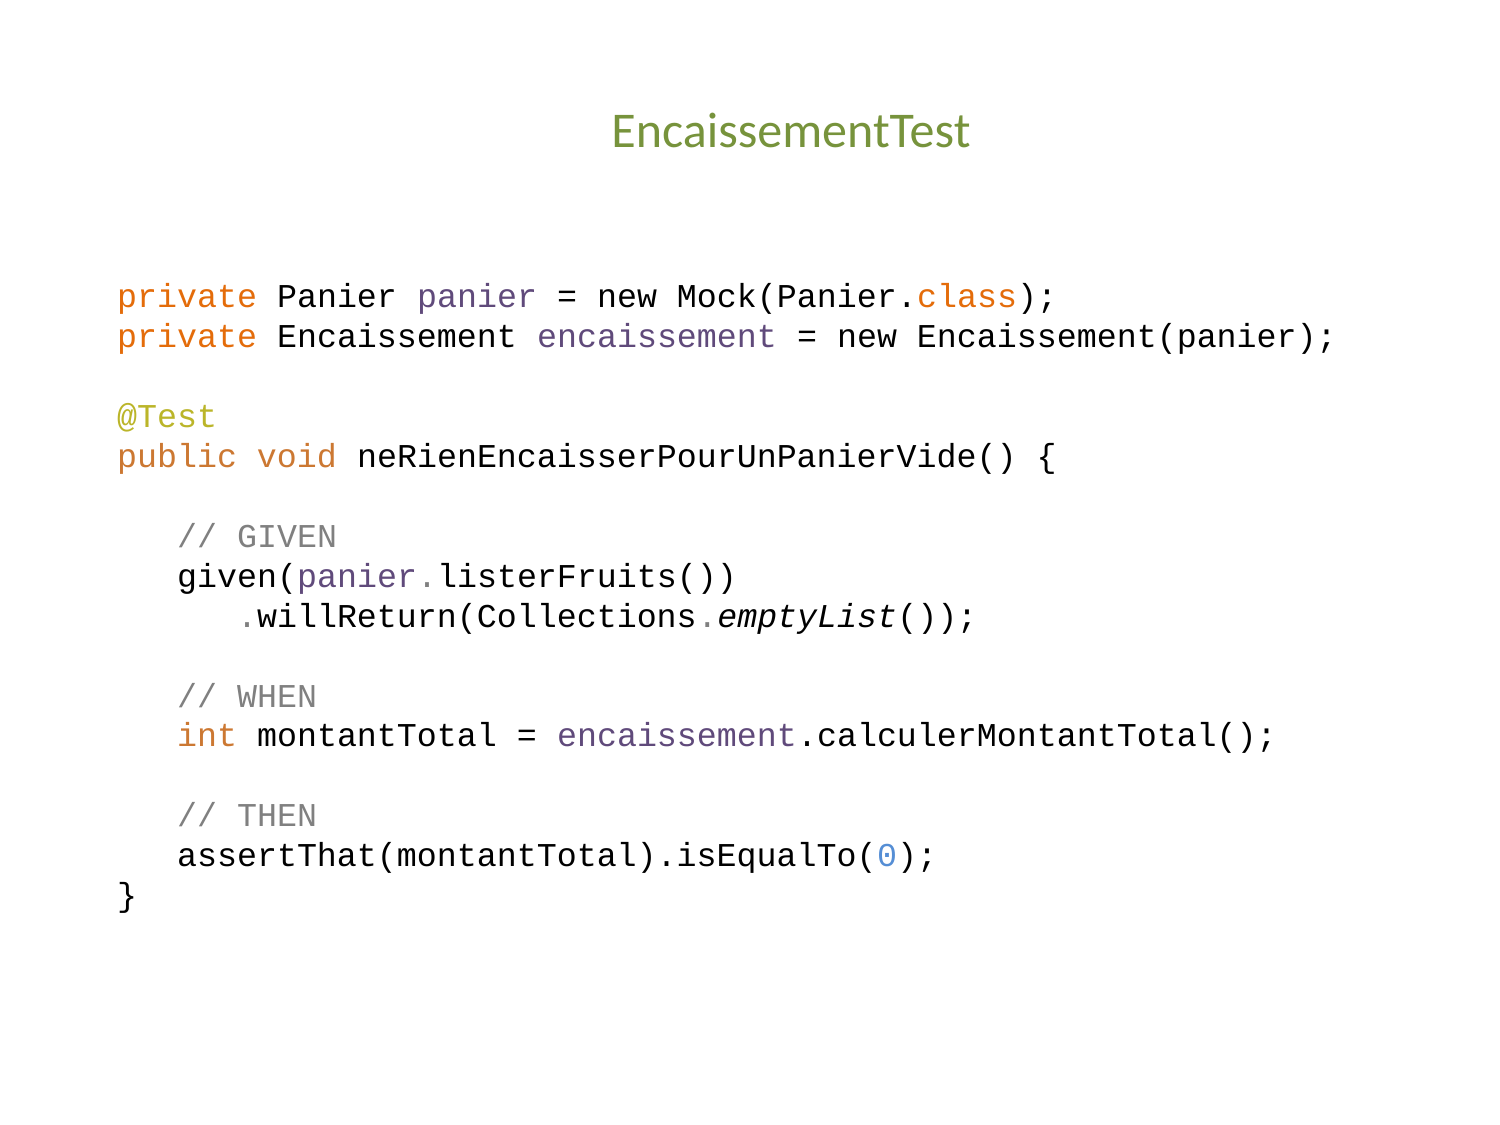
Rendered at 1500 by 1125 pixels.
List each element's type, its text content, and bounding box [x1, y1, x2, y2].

text_box EncaissementTest [596, 89, 986, 165]
text_box private Panier panier = new Mock(Panier.class); private Encaissement encaissement = new Encaissement(panier); @Test public void neRienEncaisserPourUnPanierVide() { // GIVEN given(panier.listerFruits()) .willReturn(Collections.emptyList()); // WHEN int montantTotal = encaissement.calculerMontantTotal(); // THEN assertThat(montantTotal).isEqualTo(0); } [102, 267, 1427, 921]
